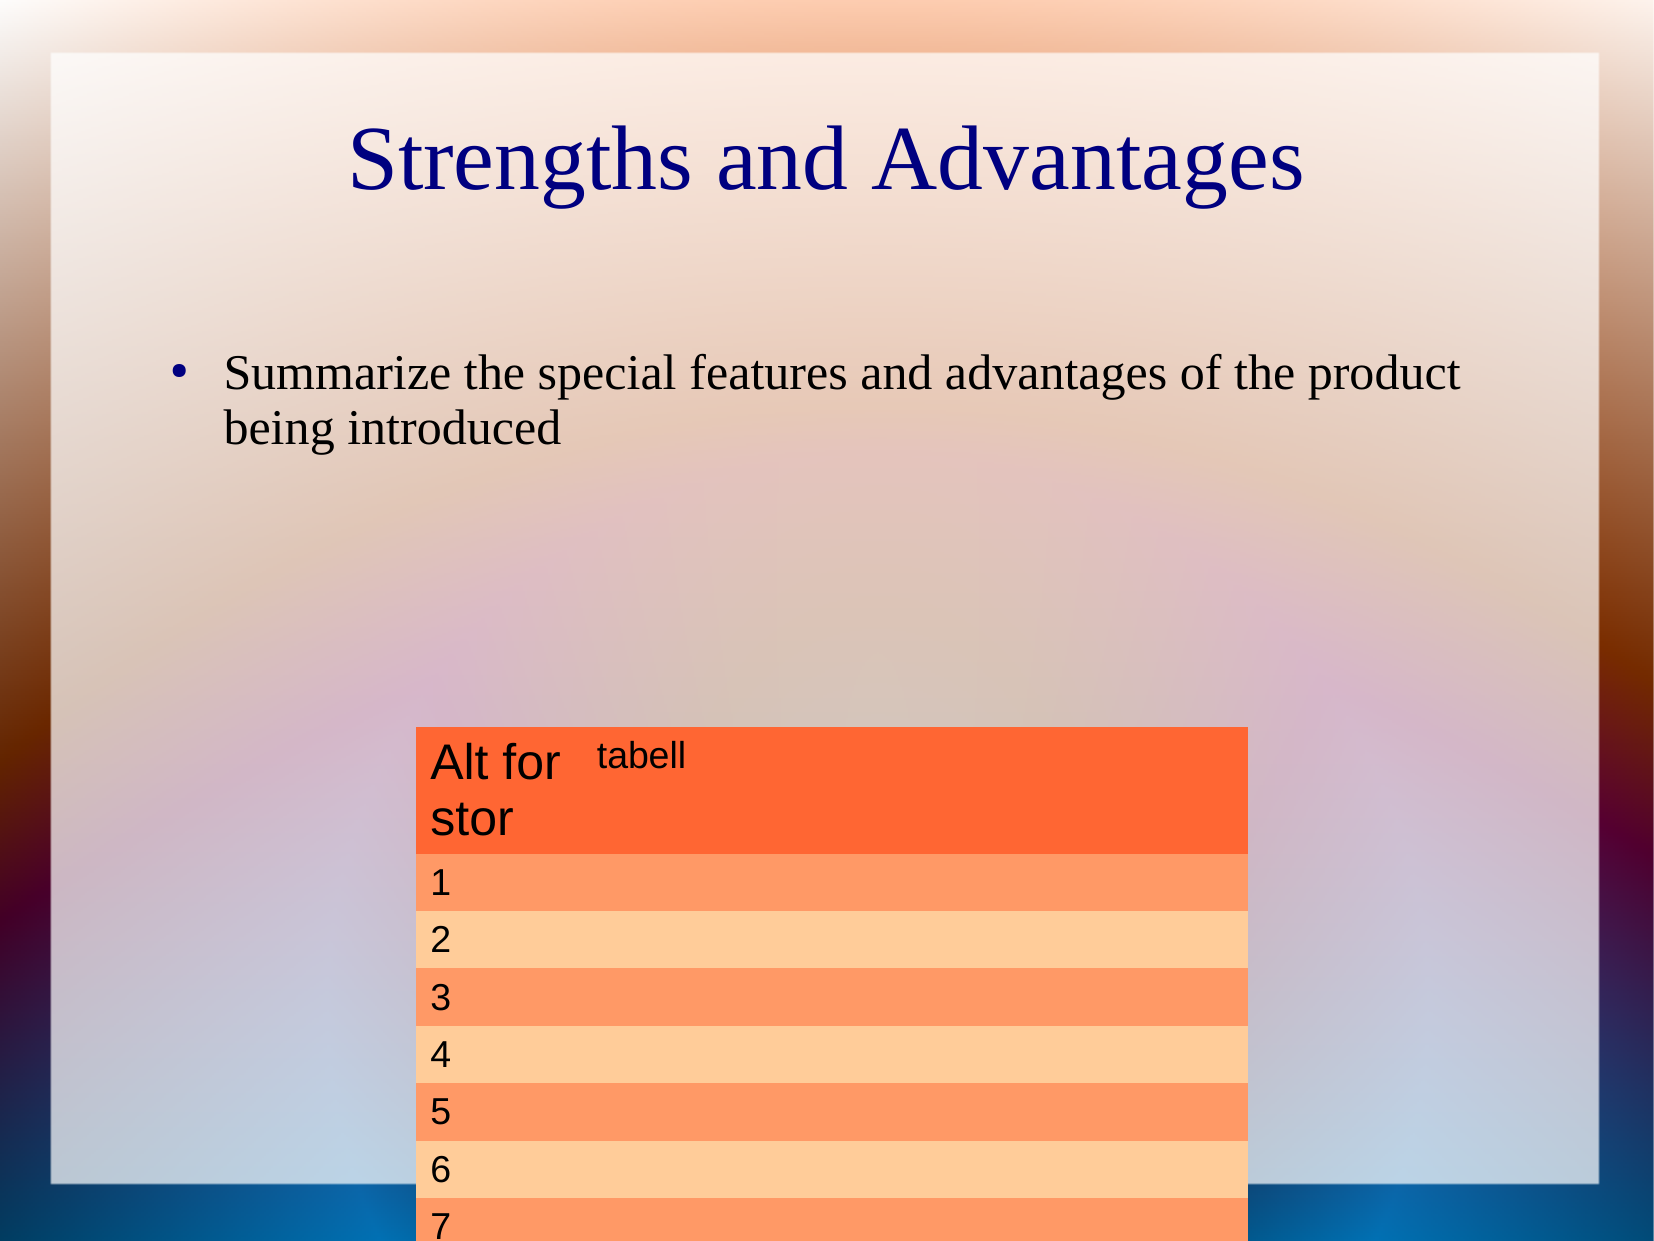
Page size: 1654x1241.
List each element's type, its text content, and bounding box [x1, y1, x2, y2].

table_cell [582, 968, 749, 1026]
table_cell [749, 1026, 915, 1083]
table_cell [915, 911, 1082, 968]
table_cell [1082, 1198, 1248, 1241]
table_cell [915, 1141, 1082, 1198]
table_cell [1082, 1026, 1248, 1083]
table_cell [915, 1198, 1082, 1241]
table_cell [749, 1198, 915, 1241]
table_cell [749, 1141, 915, 1198]
table_header Alt for stor [416, 727, 582, 854]
table_header tabell [582, 727, 749, 854]
table_cell 2 [416, 911, 582, 968]
table_cell [749, 1083, 915, 1141]
table_cell [915, 1026, 1082, 1083]
table_cell 6 [416, 1141, 582, 1198]
table_cell [1082, 1141, 1248, 1198]
table_cell [1082, 968, 1248, 1026]
table_cell [582, 1083, 749, 1141]
table_cell [582, 911, 749, 968]
table_cell [749, 968, 915, 1026]
table_header [749, 727, 915, 854]
table_cell 7 [416, 1198, 582, 1241]
title Strengths and Advantages [82, 55, 1571, 263]
table_cell 5 [416, 1083, 582, 1141]
table_cell [915, 968, 1082, 1026]
table_cell 4 [416, 1026, 582, 1083]
table_cell 1 [416, 854, 582, 911]
table_cell 3 [416, 968, 582, 1026]
table_cell [582, 1141, 749, 1198]
table_cell [1082, 1083, 1248, 1141]
table_cell [1082, 911, 1248, 968]
table_cell [1082, 854, 1248, 911]
table_cell [915, 1083, 1082, 1141]
table_cell [582, 1026, 749, 1083]
table_header [915, 727, 1082, 854]
table_cell [582, 1198, 749, 1241]
table_header [1082, 727, 1248, 854]
picture [0, 0, 1654, 1241]
table_cell [749, 911, 915, 968]
table_cell [749, 854, 915, 911]
table_cell [915, 854, 1082, 911]
list Summarize the special features and advantages of the product being introduced [152, 344, 1534, 1127]
table_cell [582, 854, 749, 911]
